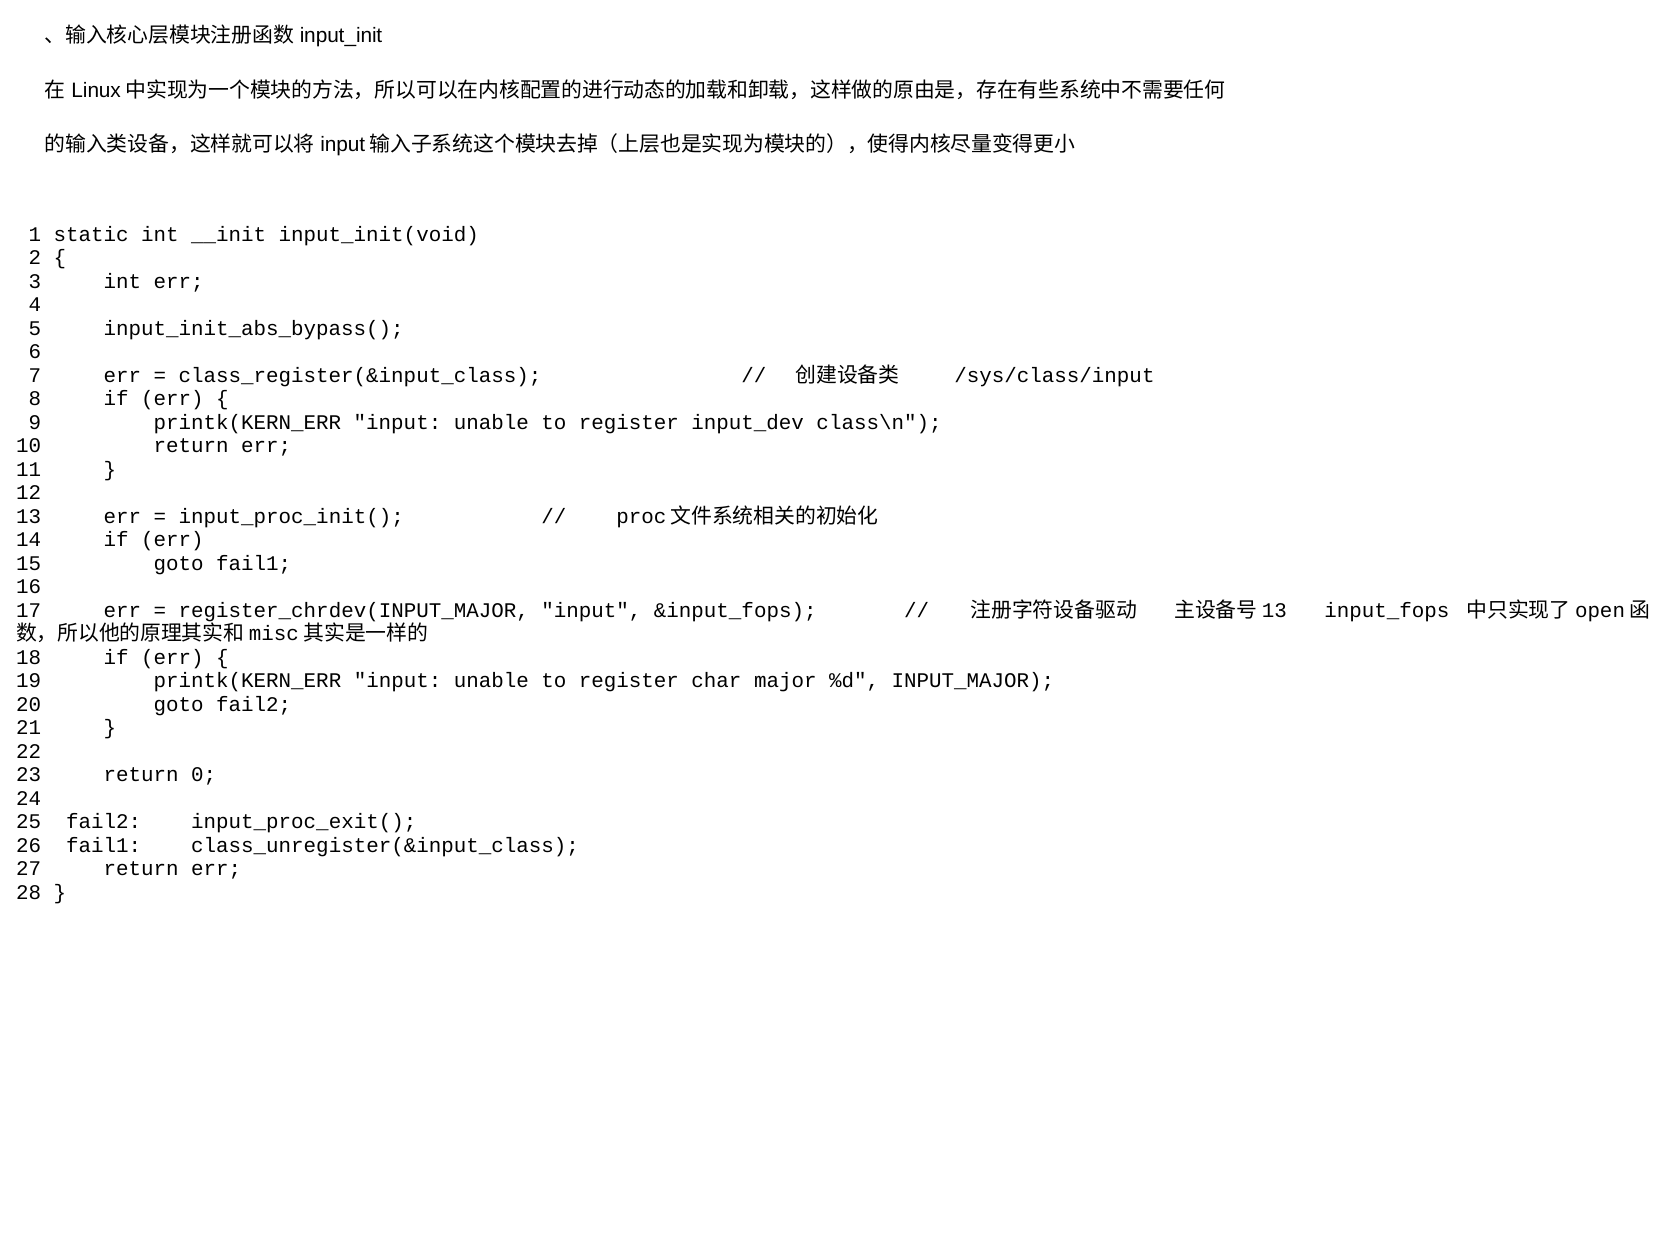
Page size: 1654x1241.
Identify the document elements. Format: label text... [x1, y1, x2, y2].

text_box 1 static int __init input_init(void) 2 { 3 int err; 4 5 input_init_abs_bypass(); 6 7 err = class_register(&input_class); // 创建设备类 /sys/class/input 8 if (err) { 9 printk(KERN_ERR "input: unable to register input_dev class\n"); 10 return err; 11 } 12 13 err = input_proc_init(); // proc文件系统相关的初始化 14 if (err) 15 goto fail1; 16 17 err = register_chrdev(INPUT_MAJOR, "input", &input_fops); // 注册字符设备驱动 主设备号13 input_fops 中只实现了open函数，所以他的原理其实和misc其实是一样的 18 if (err) { 19 printk(KERN_ERR "input: unable to register char major %d", INPUT_MAJOR); 20 goto fail2; 21 } 22 23 return 0; 24 25 fail2: input_proc_exit(); 26 fail1: class_unregister(&input_class); 27 return err; 28 } [1, 216, 1654, 913]
text_box 、输入核心层模块注册函数input_init 在Linux中实现为一个模块的方法，所以可以在内核配置的进行动态的加载和卸载，这样做的原由是，存在有些系统中不需要任何 的输入类设备，这样就可以将input输入子系统这个模块去掉（上层也是实现为模块的），使得内核尽量变得更小 [30, 10, 1241, 216]
